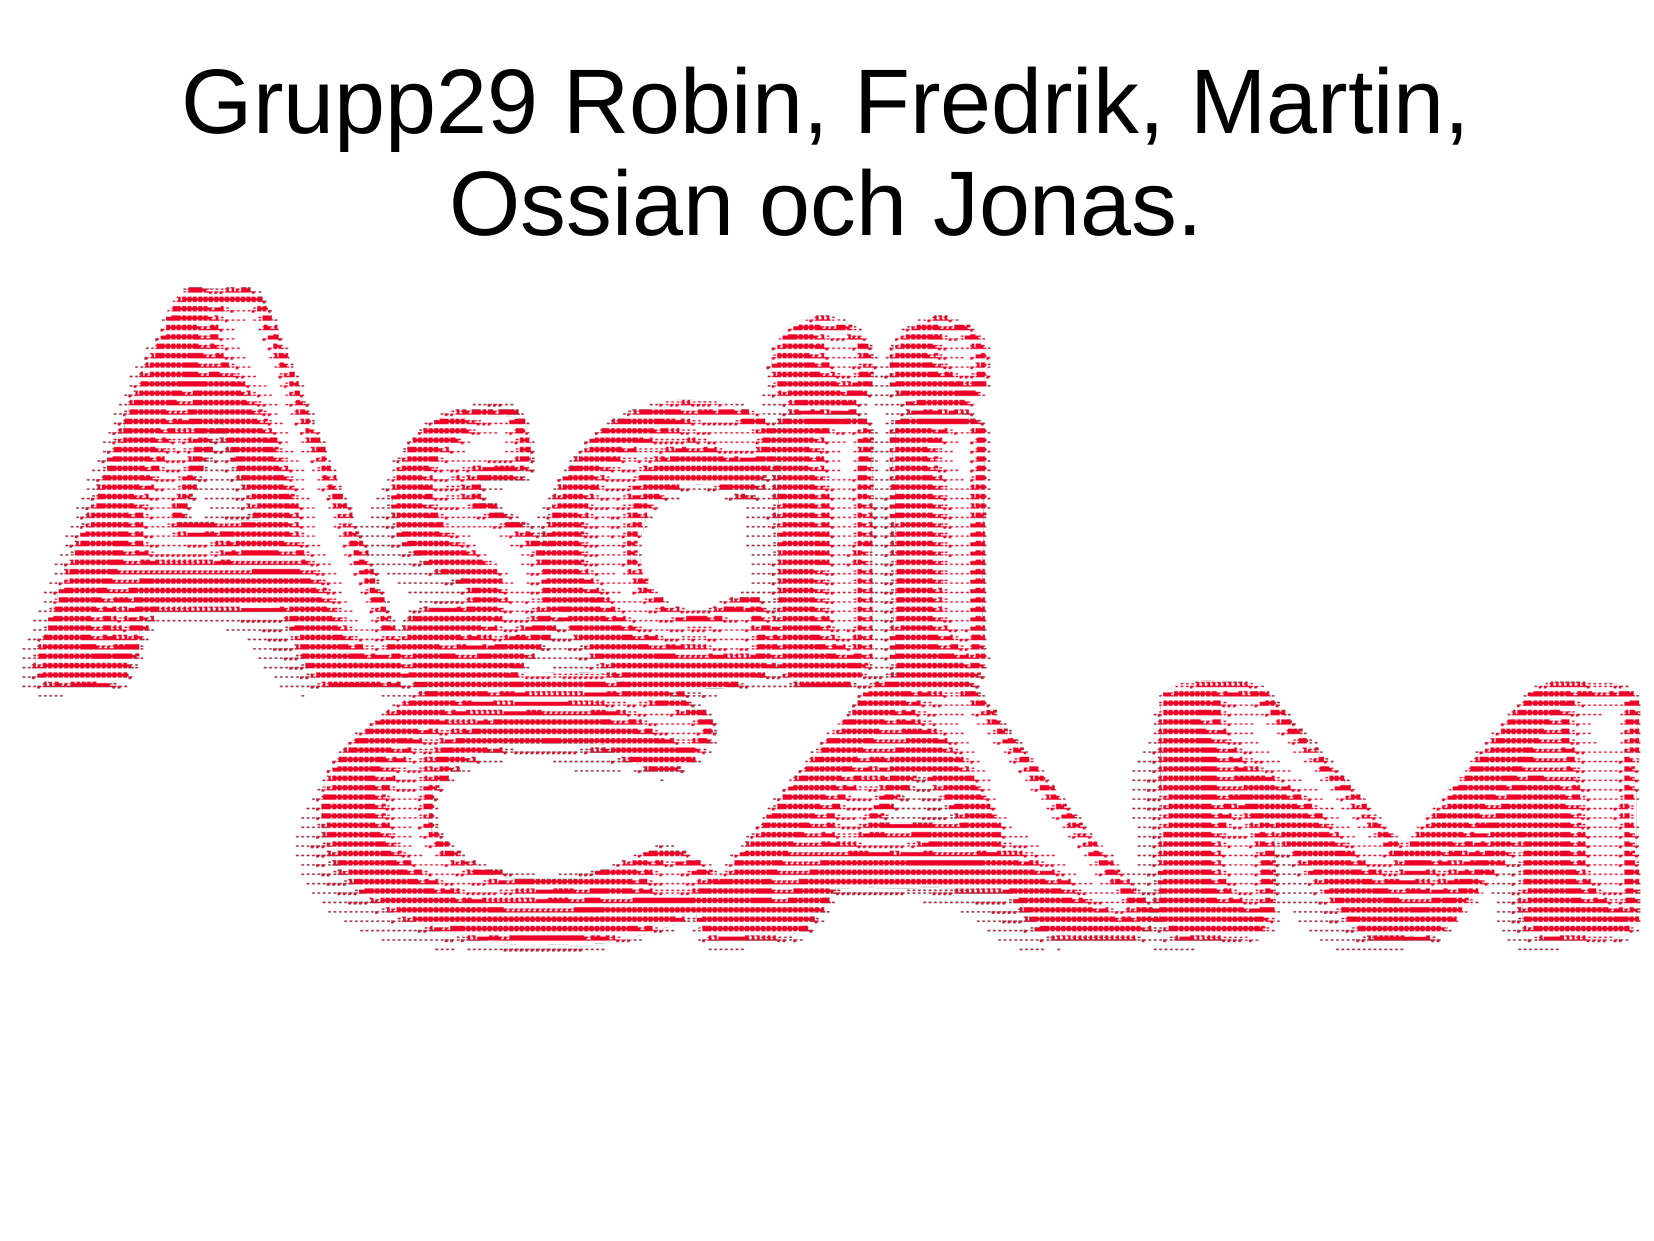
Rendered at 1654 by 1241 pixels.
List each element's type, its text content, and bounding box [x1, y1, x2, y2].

title Grupp29 Robin, Fredrik, Martin, Ossian och Jonas. [82, 49, 1571, 257]
picture [4, 274, 1654, 965]
